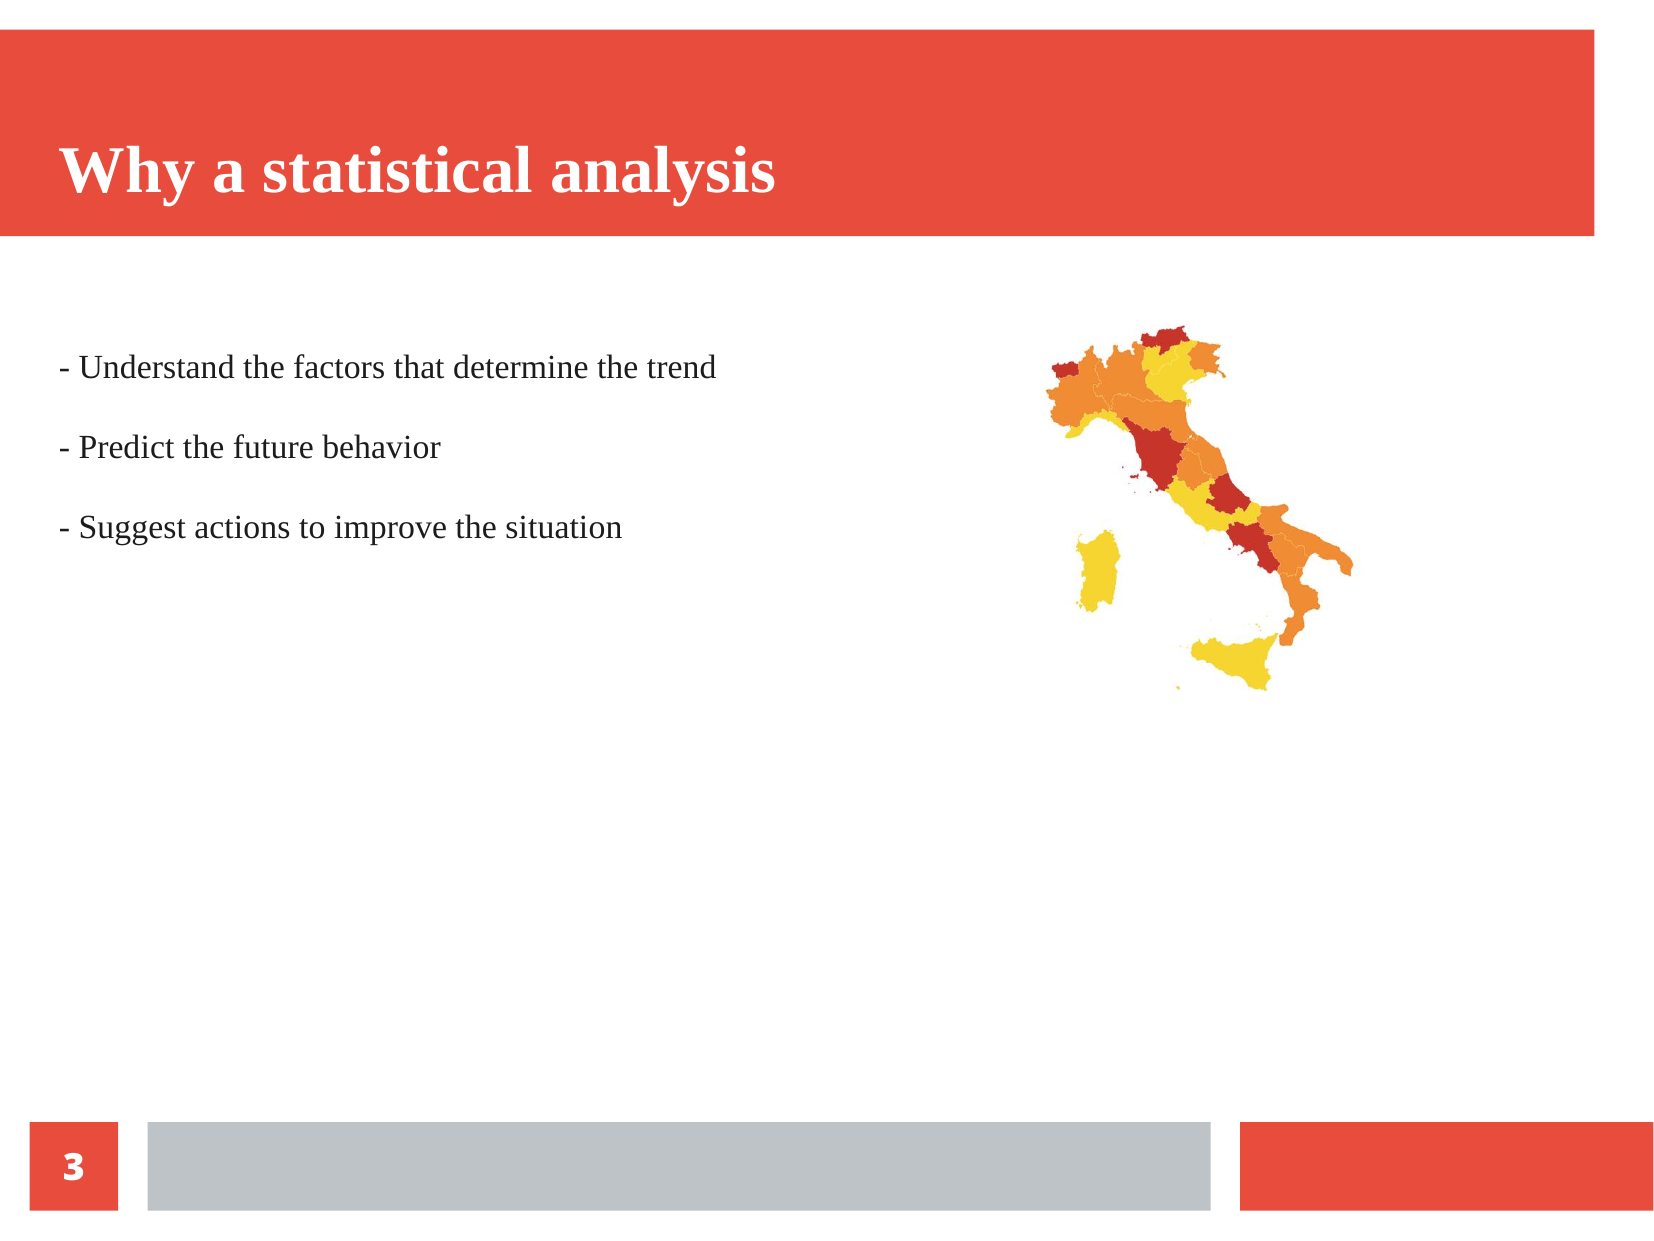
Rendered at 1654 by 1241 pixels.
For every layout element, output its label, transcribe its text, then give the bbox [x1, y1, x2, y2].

picture [1008, 324, 1388, 691]
list - Understand the factors that determine the trend - Predict the future behavior - Suggest actions to improve the situation [59, 330, 794, 1098]
title Why a statistical analysis [59, 59, 1595, 207]
